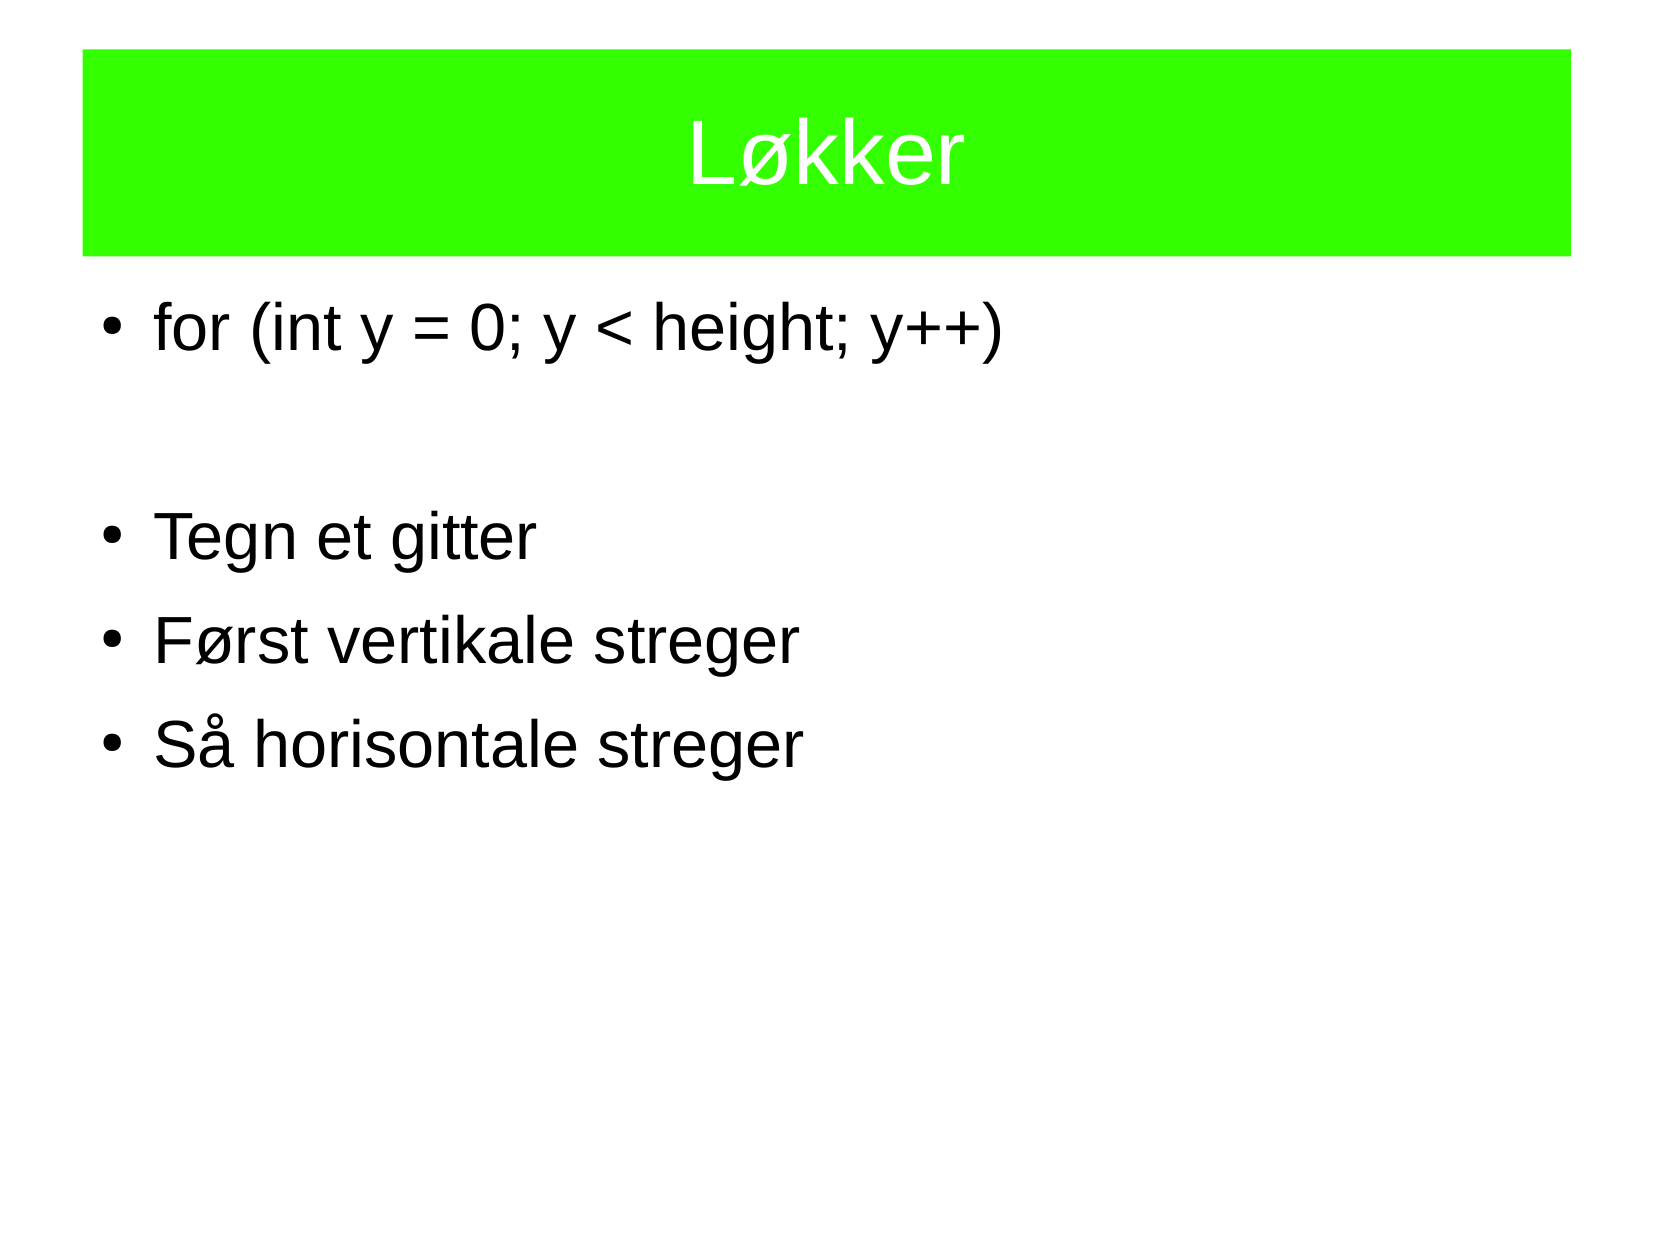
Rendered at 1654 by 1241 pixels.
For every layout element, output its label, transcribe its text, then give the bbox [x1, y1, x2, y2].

title Løkker [82, 49, 1571, 257]
list for (int y = 0; y < height; y++) Tegn et gitter Først vertikale streger Så horisontale streger [82, 290, 1571, 1109]
